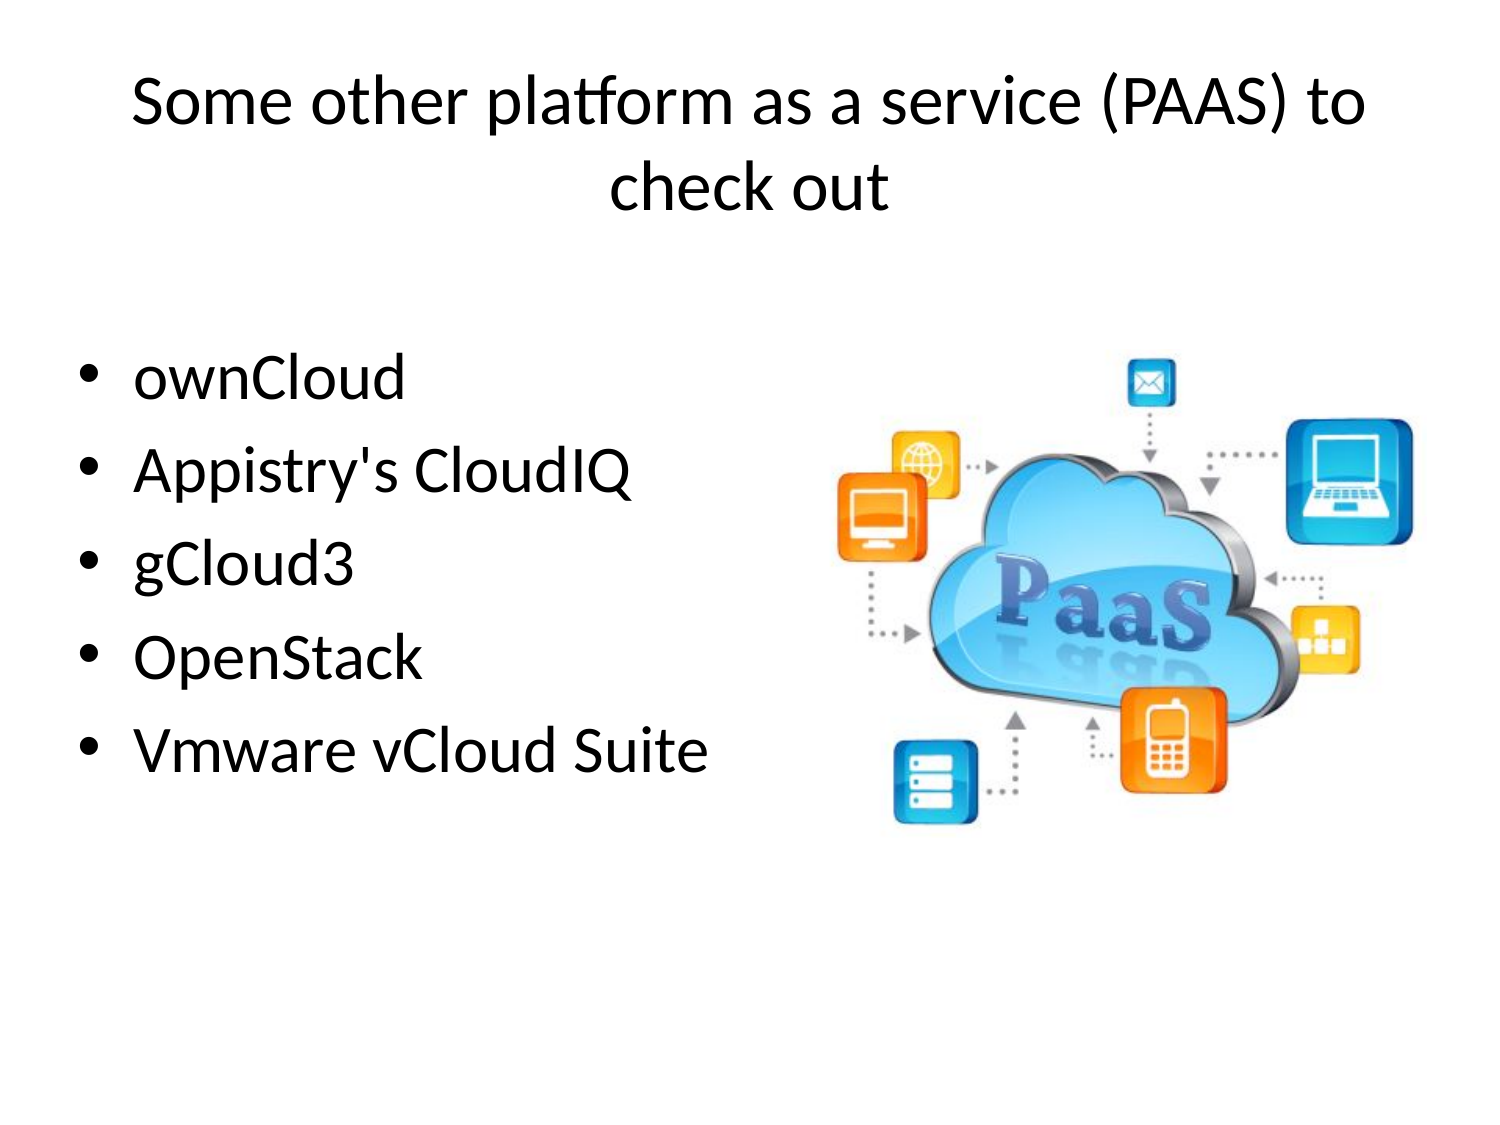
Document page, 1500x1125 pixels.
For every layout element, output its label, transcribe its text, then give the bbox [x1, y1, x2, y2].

picture [825, 349, 1427, 838]
title Some other platform as a service (PAAS) to check out [75, 45, 1425, 233]
list ownCloud Appistry's CloudIQ gCloud3 OpenStack Vmware vCloud Suite [62, 324, 1413, 1068]
